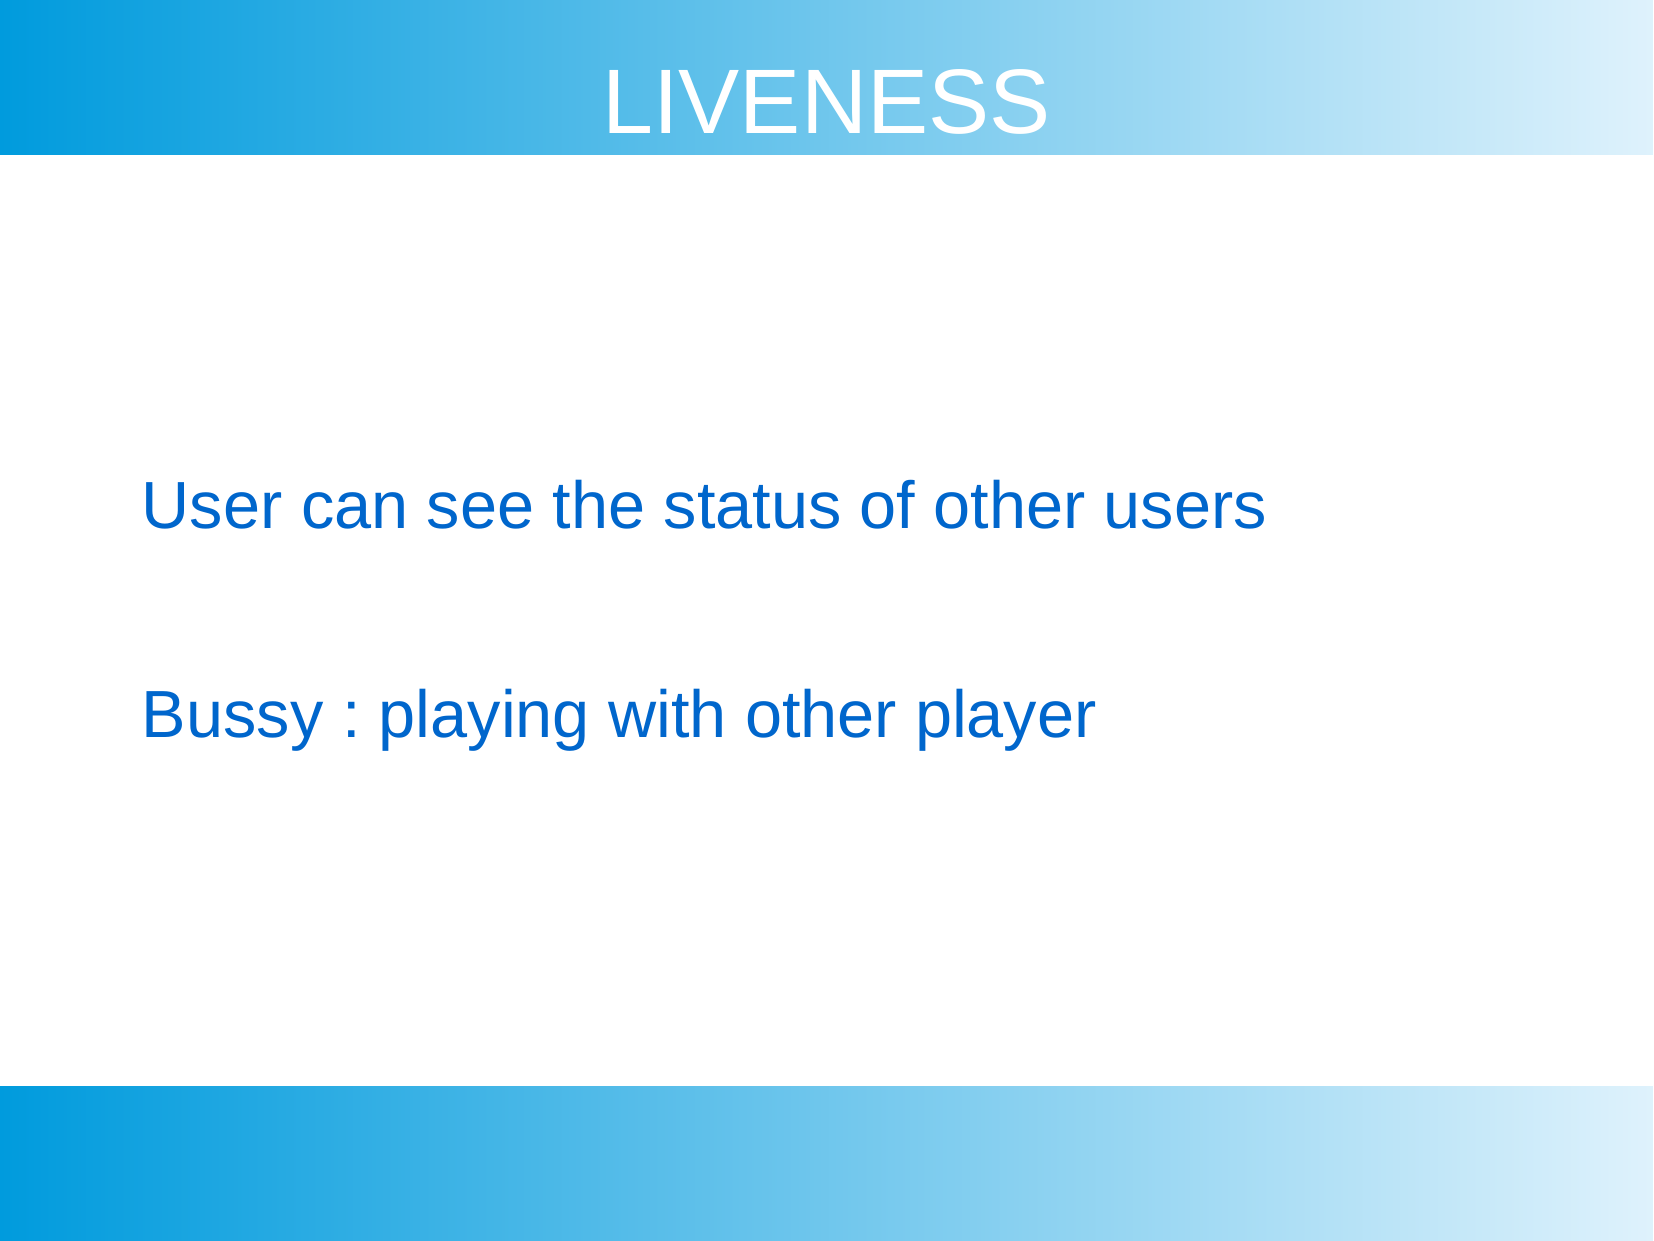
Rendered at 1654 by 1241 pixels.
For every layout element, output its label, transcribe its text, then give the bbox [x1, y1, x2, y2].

list User can see the status of other users Bussy : playing with other player [70, 259, 1560, 980]
title LIVENESS [82, 49, 1571, 155]
